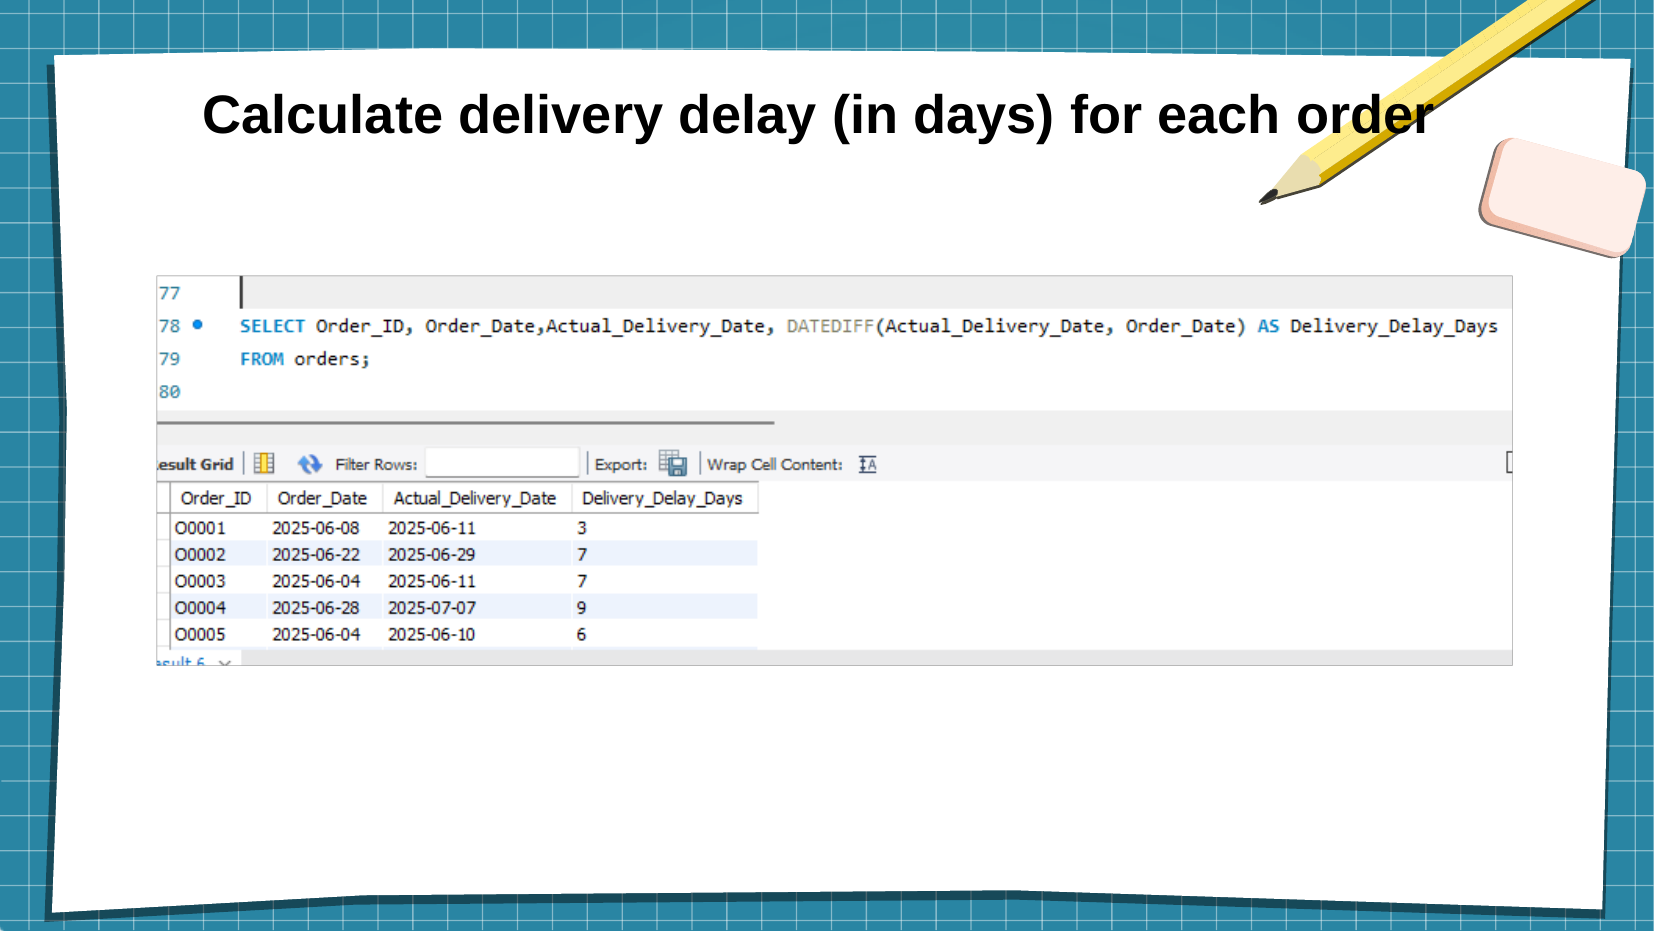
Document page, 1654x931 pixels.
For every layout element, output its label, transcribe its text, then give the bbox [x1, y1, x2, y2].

picture [154, 273, 1516, 669]
title Calculate delivery delay (in days) for each order [82, 36, 1571, 193]
